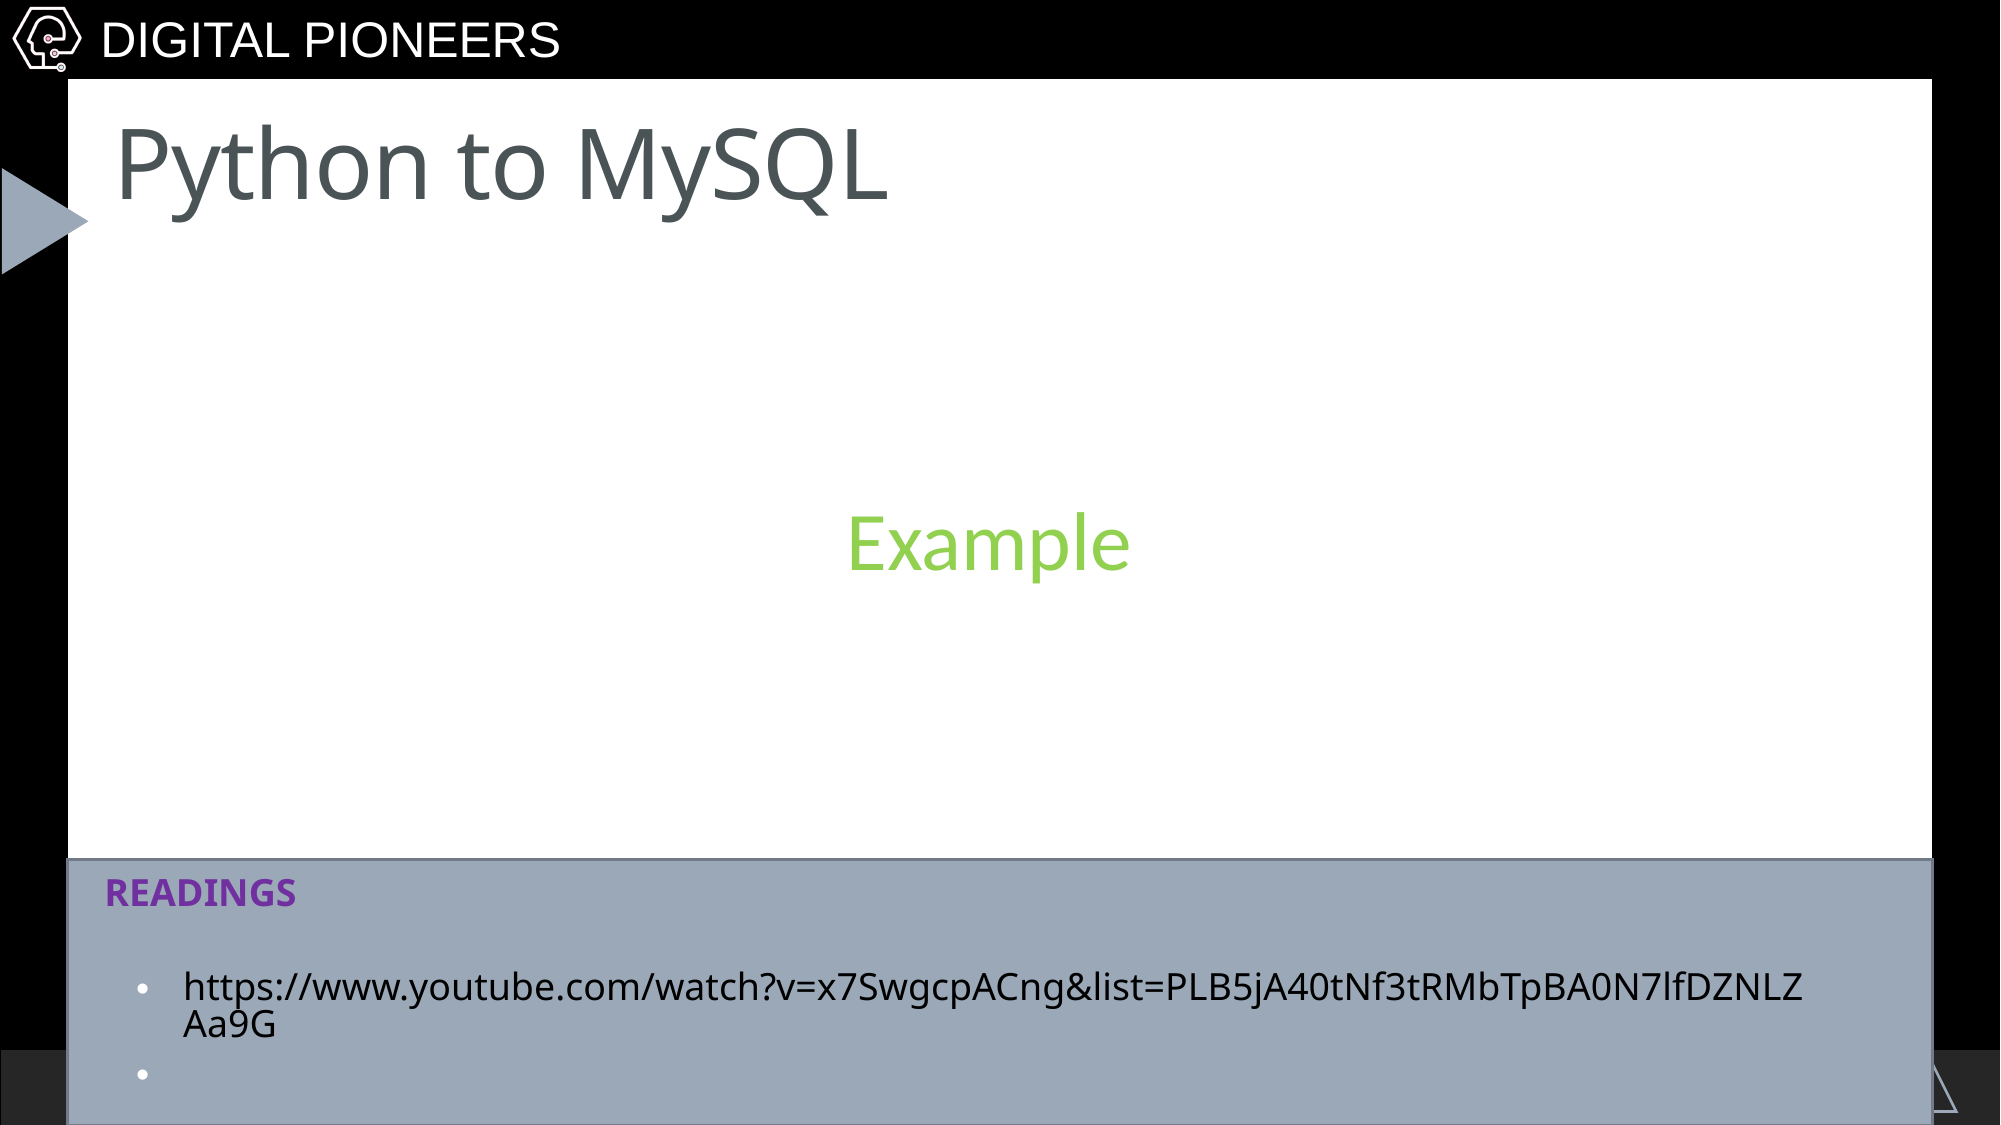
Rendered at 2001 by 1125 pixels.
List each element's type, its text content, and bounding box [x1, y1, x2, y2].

picture [7, 5, 85, 73]
text_box DIGITAL PIONEERS [85, 0, 596, 76]
title Python to MySQL [98, 93, 1813, 243]
text_box https://www.youtube.com/watch?v=x7SwgcpACng&list=PLB5jA40tNf3tRMbTpBA0N7lfDZNLZAa9G [121, 955, 1837, 1062]
text_box READINGS [89, 861, 326, 922]
text_box [68, 860, 1933, 1125]
text_box Example [831, 479, 1204, 597]
